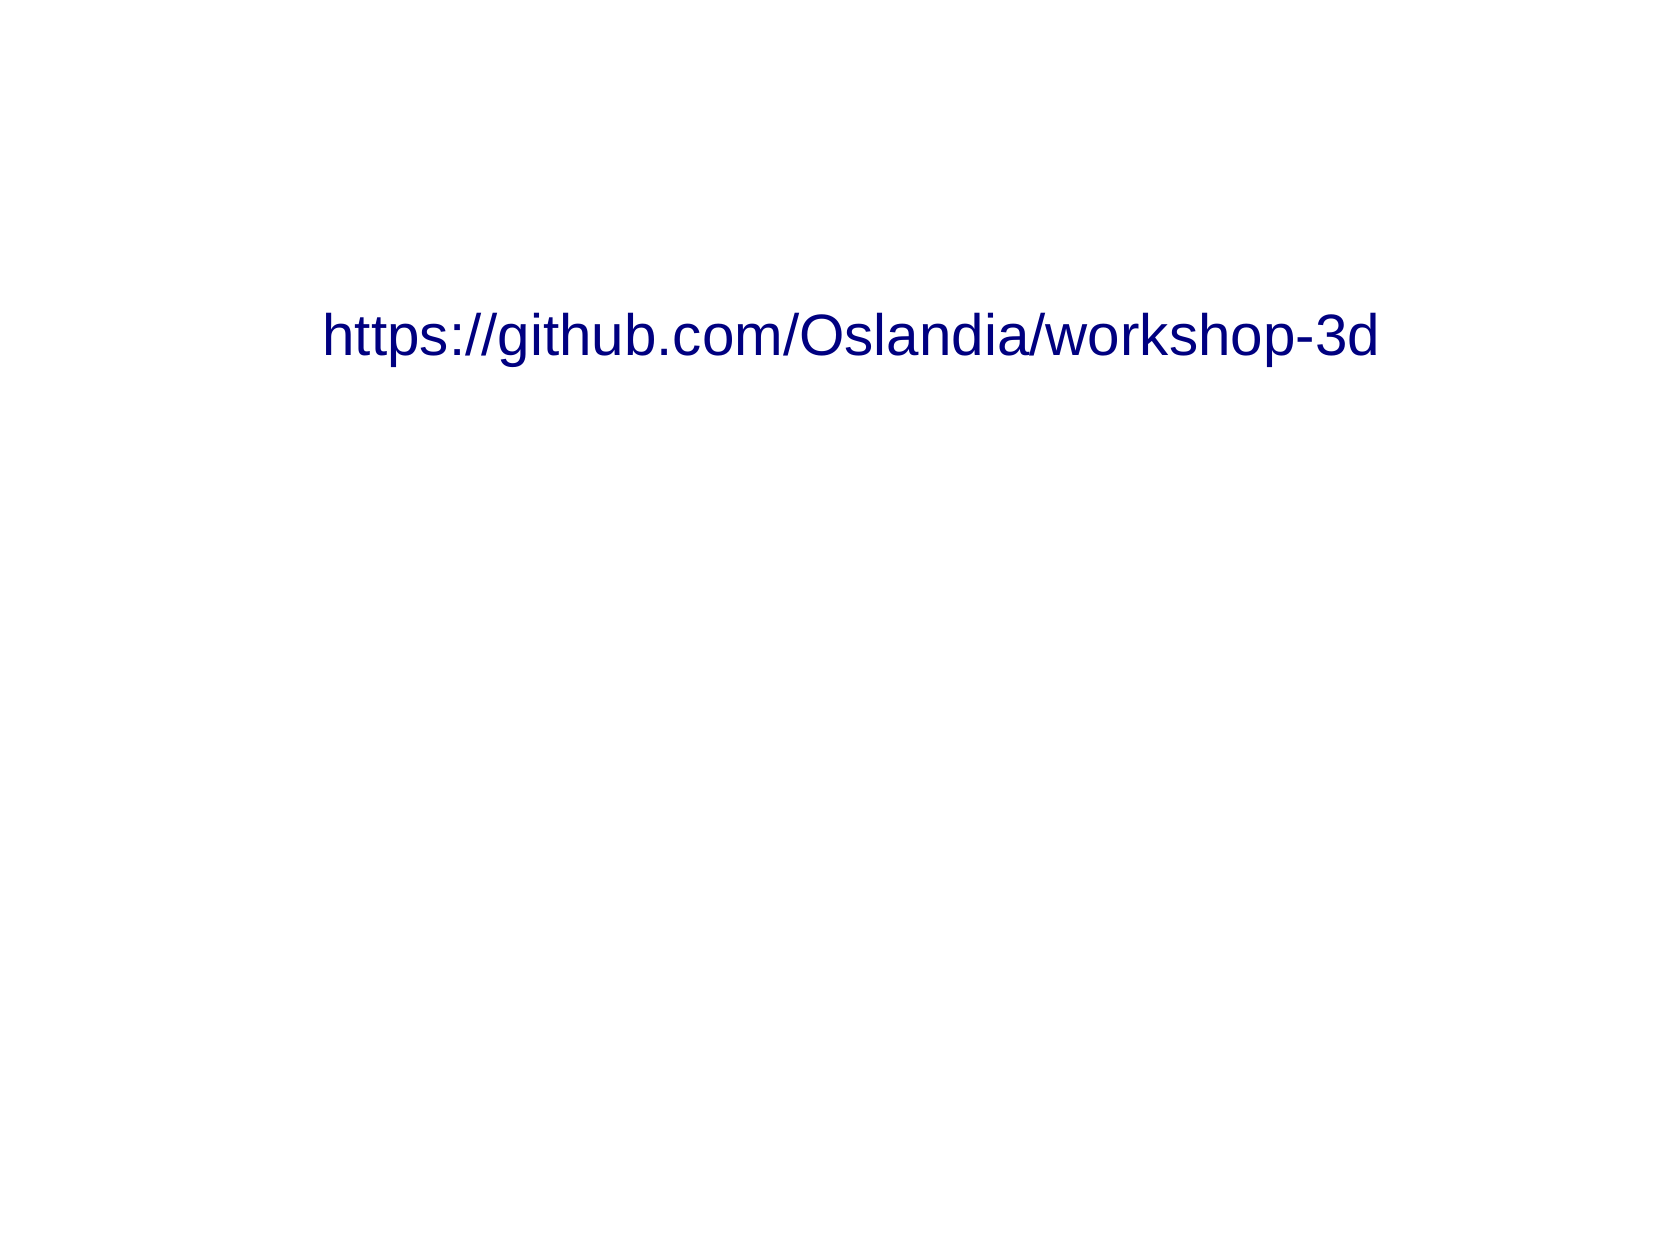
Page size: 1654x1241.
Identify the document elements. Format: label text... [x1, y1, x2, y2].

text_box https://github.com/Oslandia/workshop-3d [307, 295, 1394, 441]
